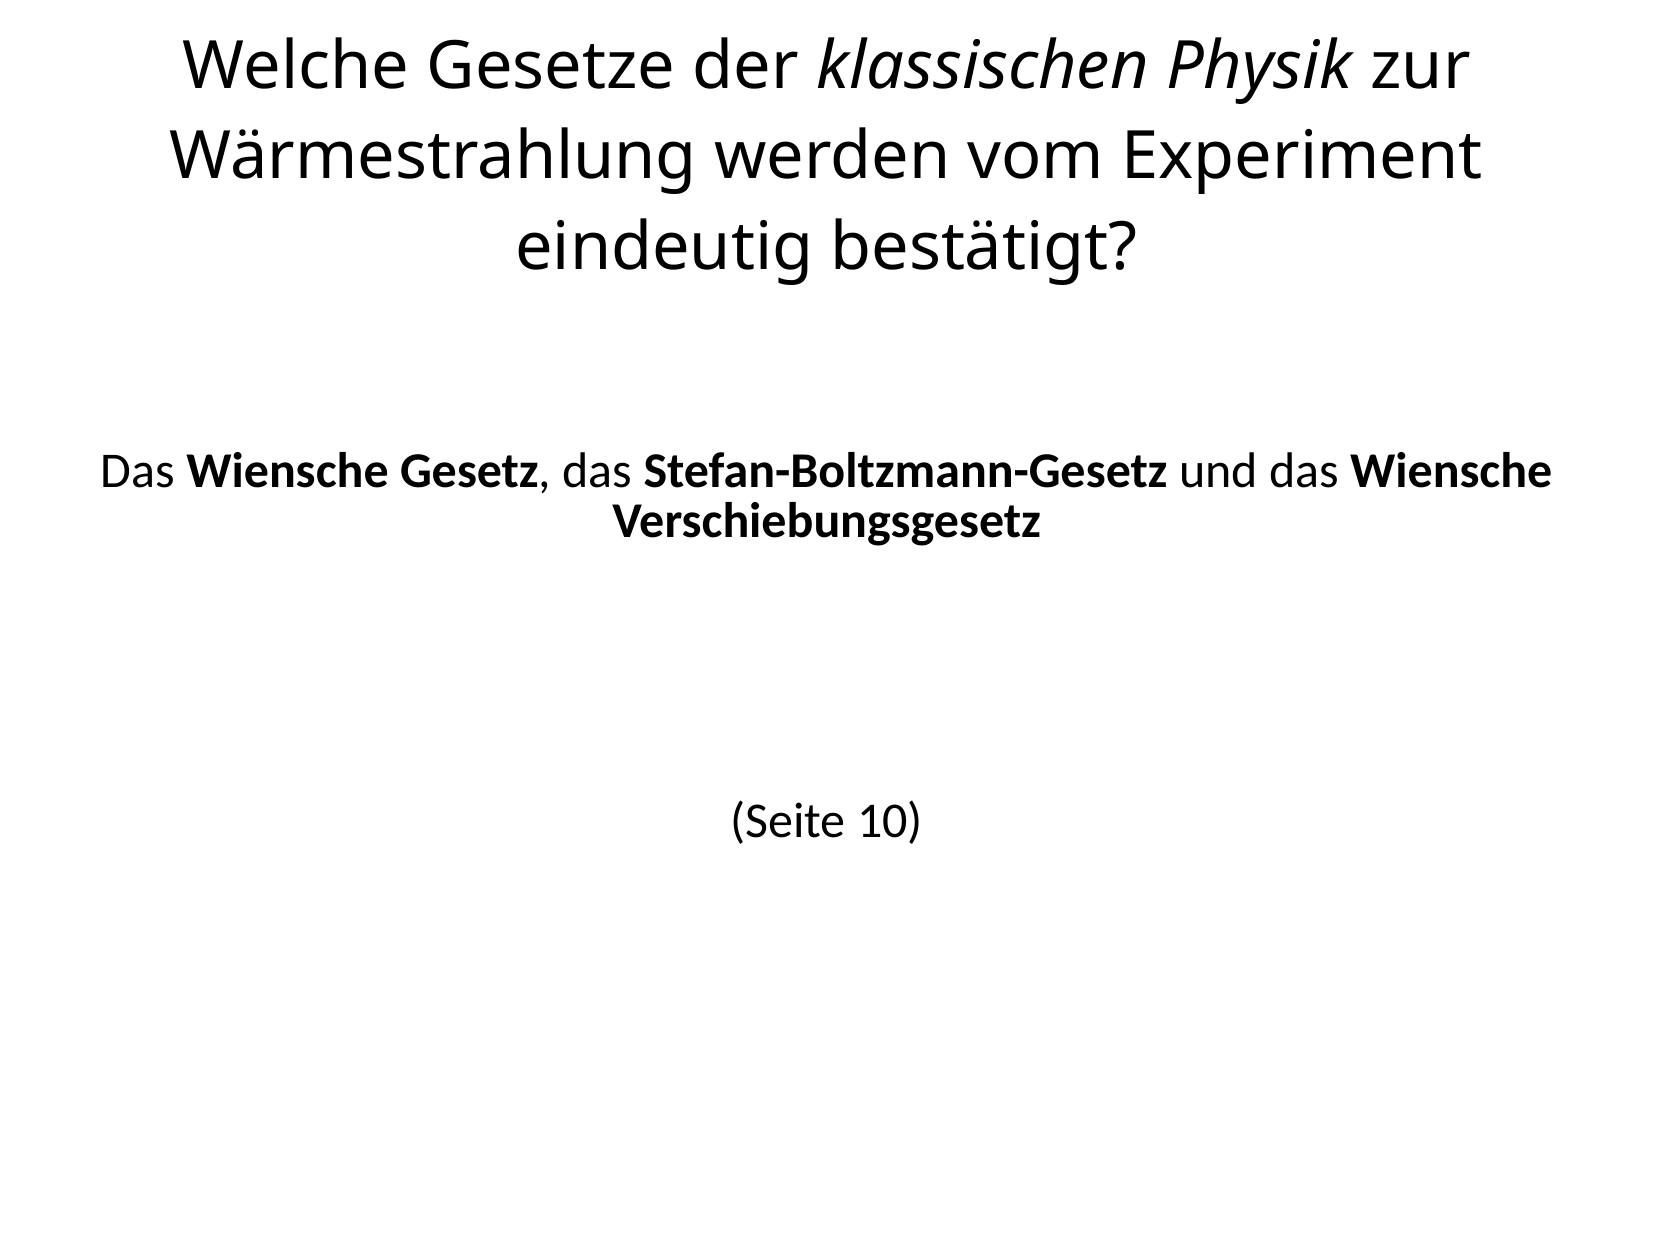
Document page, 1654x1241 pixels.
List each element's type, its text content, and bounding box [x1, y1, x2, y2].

title Welche Gesetze der klassischen Physik zur Wärmestrahlung werden vom Experiment eindeutig bestätigt? [82, 20, 1571, 286]
subtitle Das Wiensche Gesetz, das Stefan-Boltzmann-Gesetz und das Wiensche Verschiebungsgesetz (Seite 10) [82, 290, 1571, 1010]
